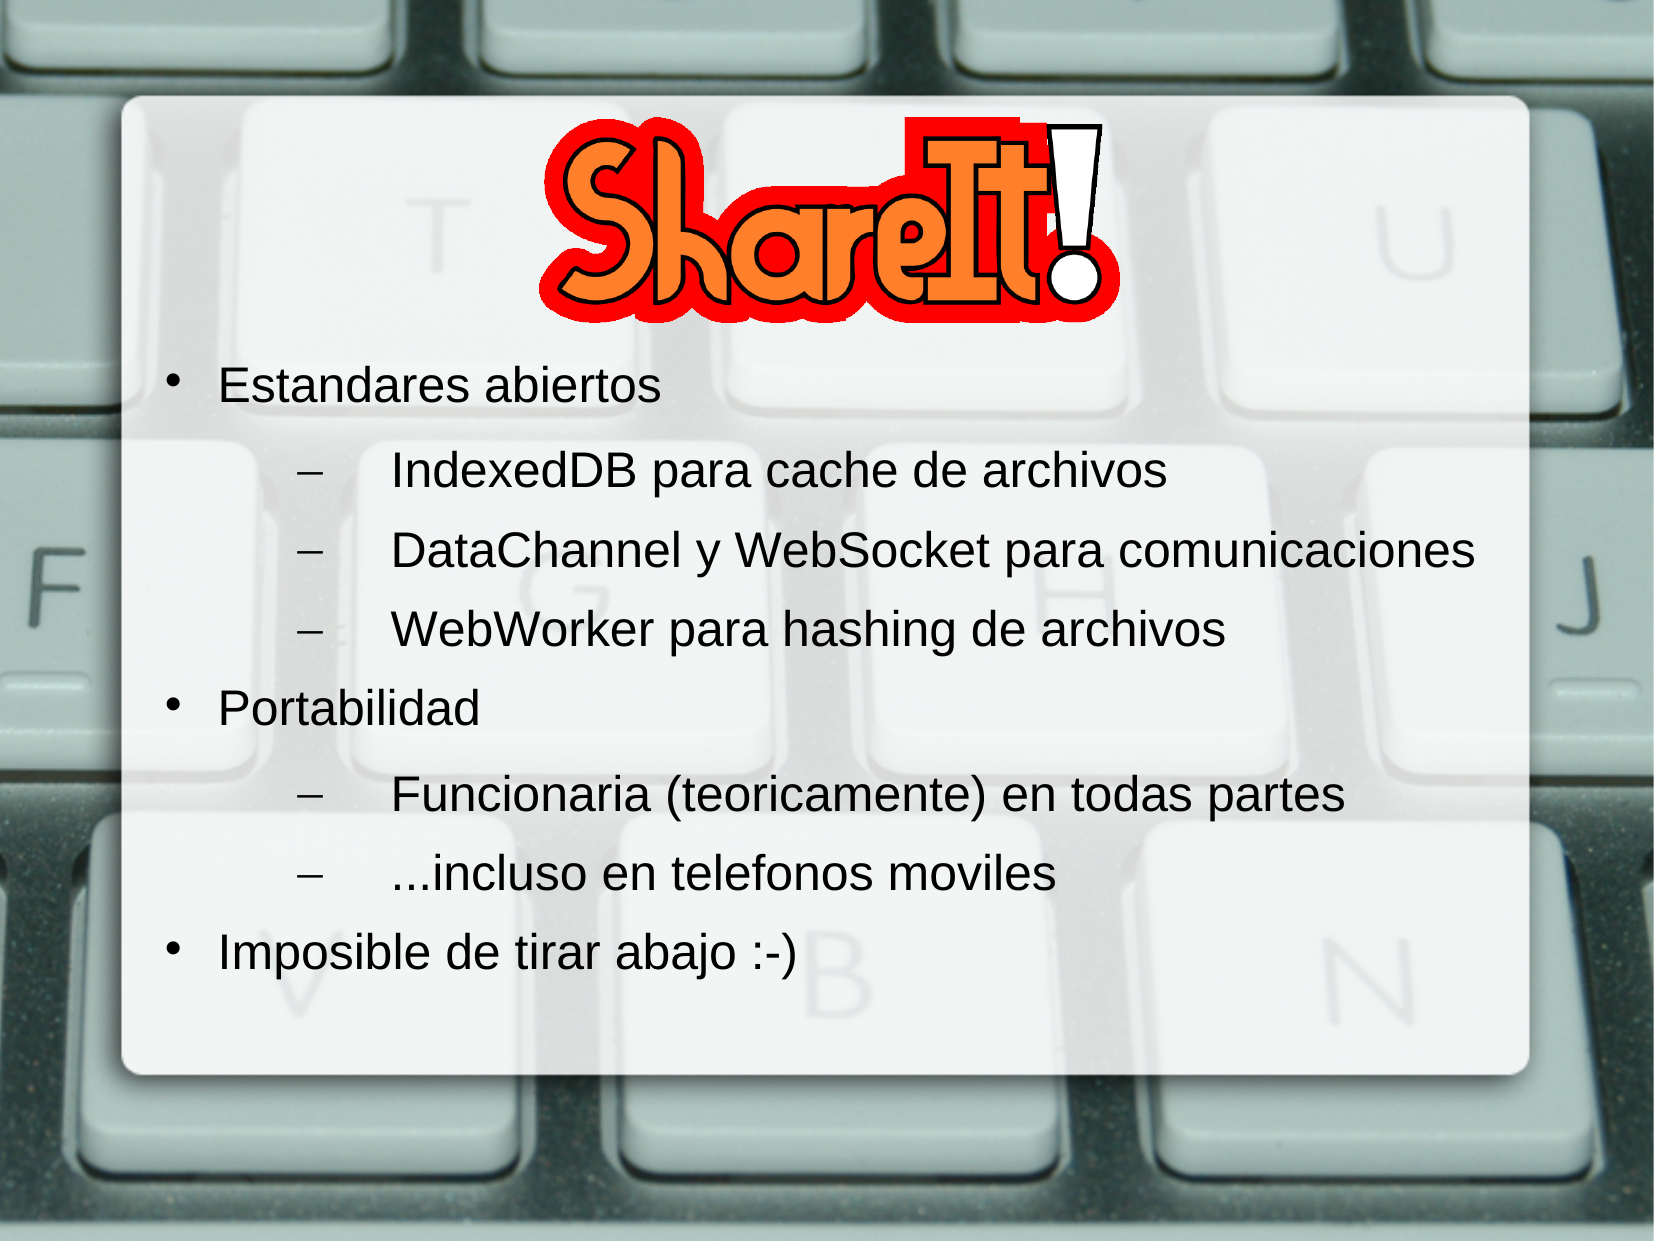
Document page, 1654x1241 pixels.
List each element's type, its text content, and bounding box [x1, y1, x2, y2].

list Estandares abiertos IndexedDB para cache de archivos DataChannel y WebSocket para comunicaciones WebWorker para hashing de archivos Portabilidad Funcionaria (teoricamente) en todas partes ...incluso en telefonos moviles Imposible de tirar abajo :-) [147, 354, 1506, 1074]
picture [0, 0, 1654, 1241]
